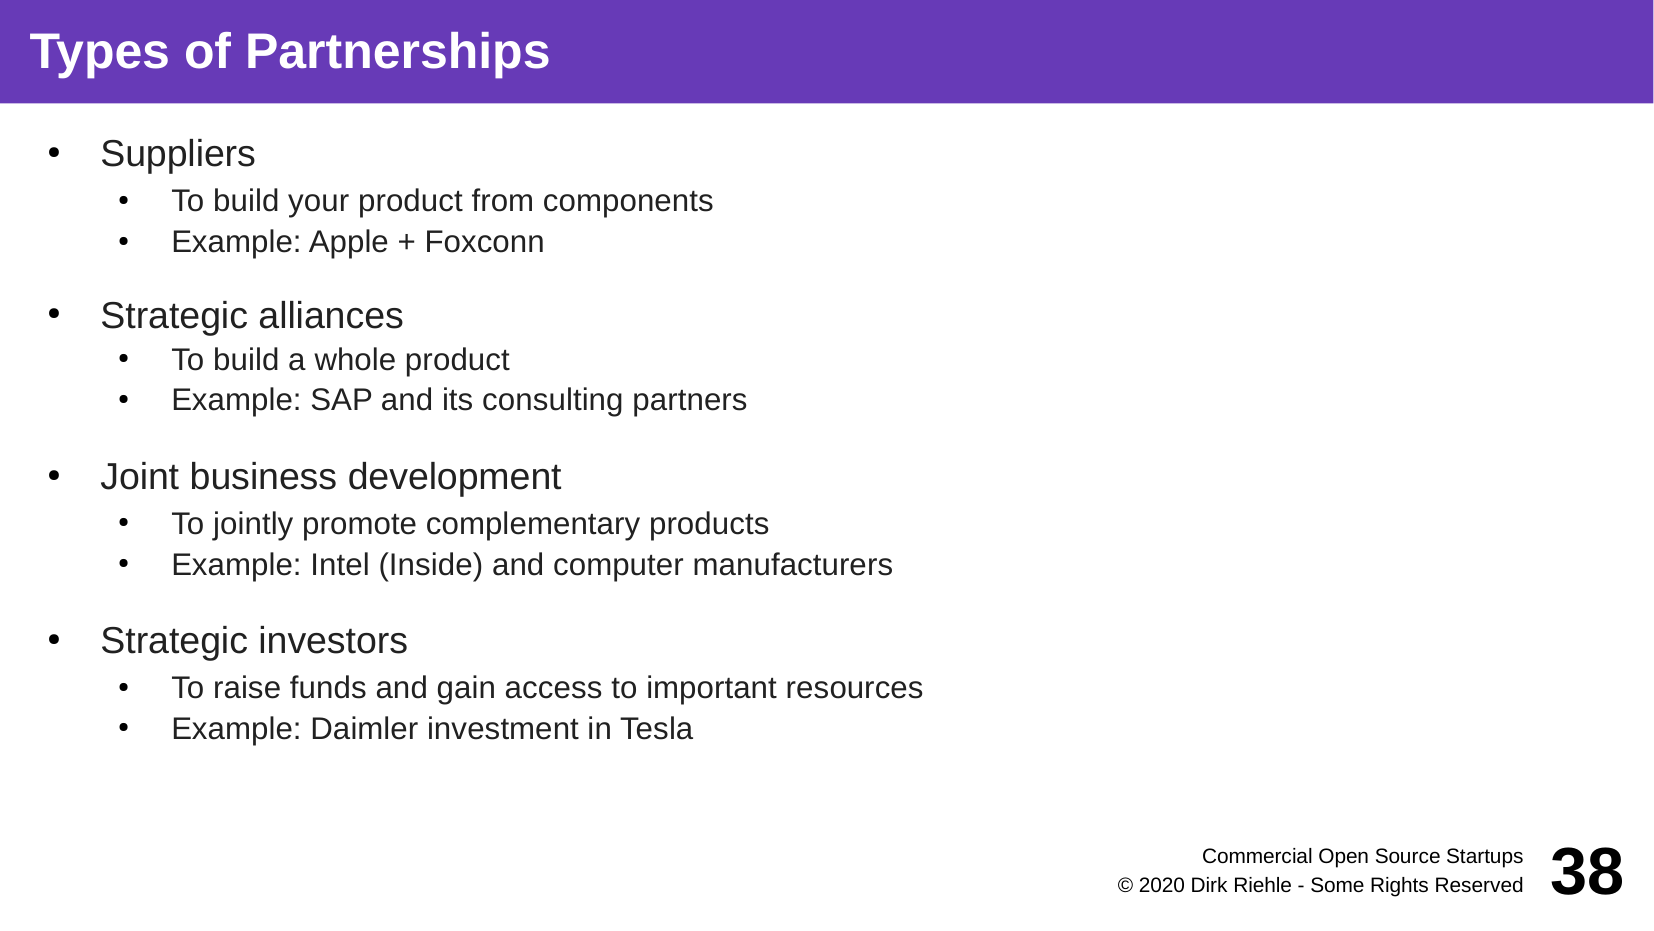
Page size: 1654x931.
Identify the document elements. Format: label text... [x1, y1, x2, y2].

list Suppliers To build your product from components Example: Apple + Foxconn Strategic alliances To build a whole product Example: SAP and its consulting partners Joint business development To jointly promote complementary products Example: Intel (Inside) and computer manufacturers Strategic investors To raise funds and gain access to important resources Example: Daimler investment in Tesla [29, 132, 1625, 813]
title Types of Partnerships [0, 0, 1654, 104]
